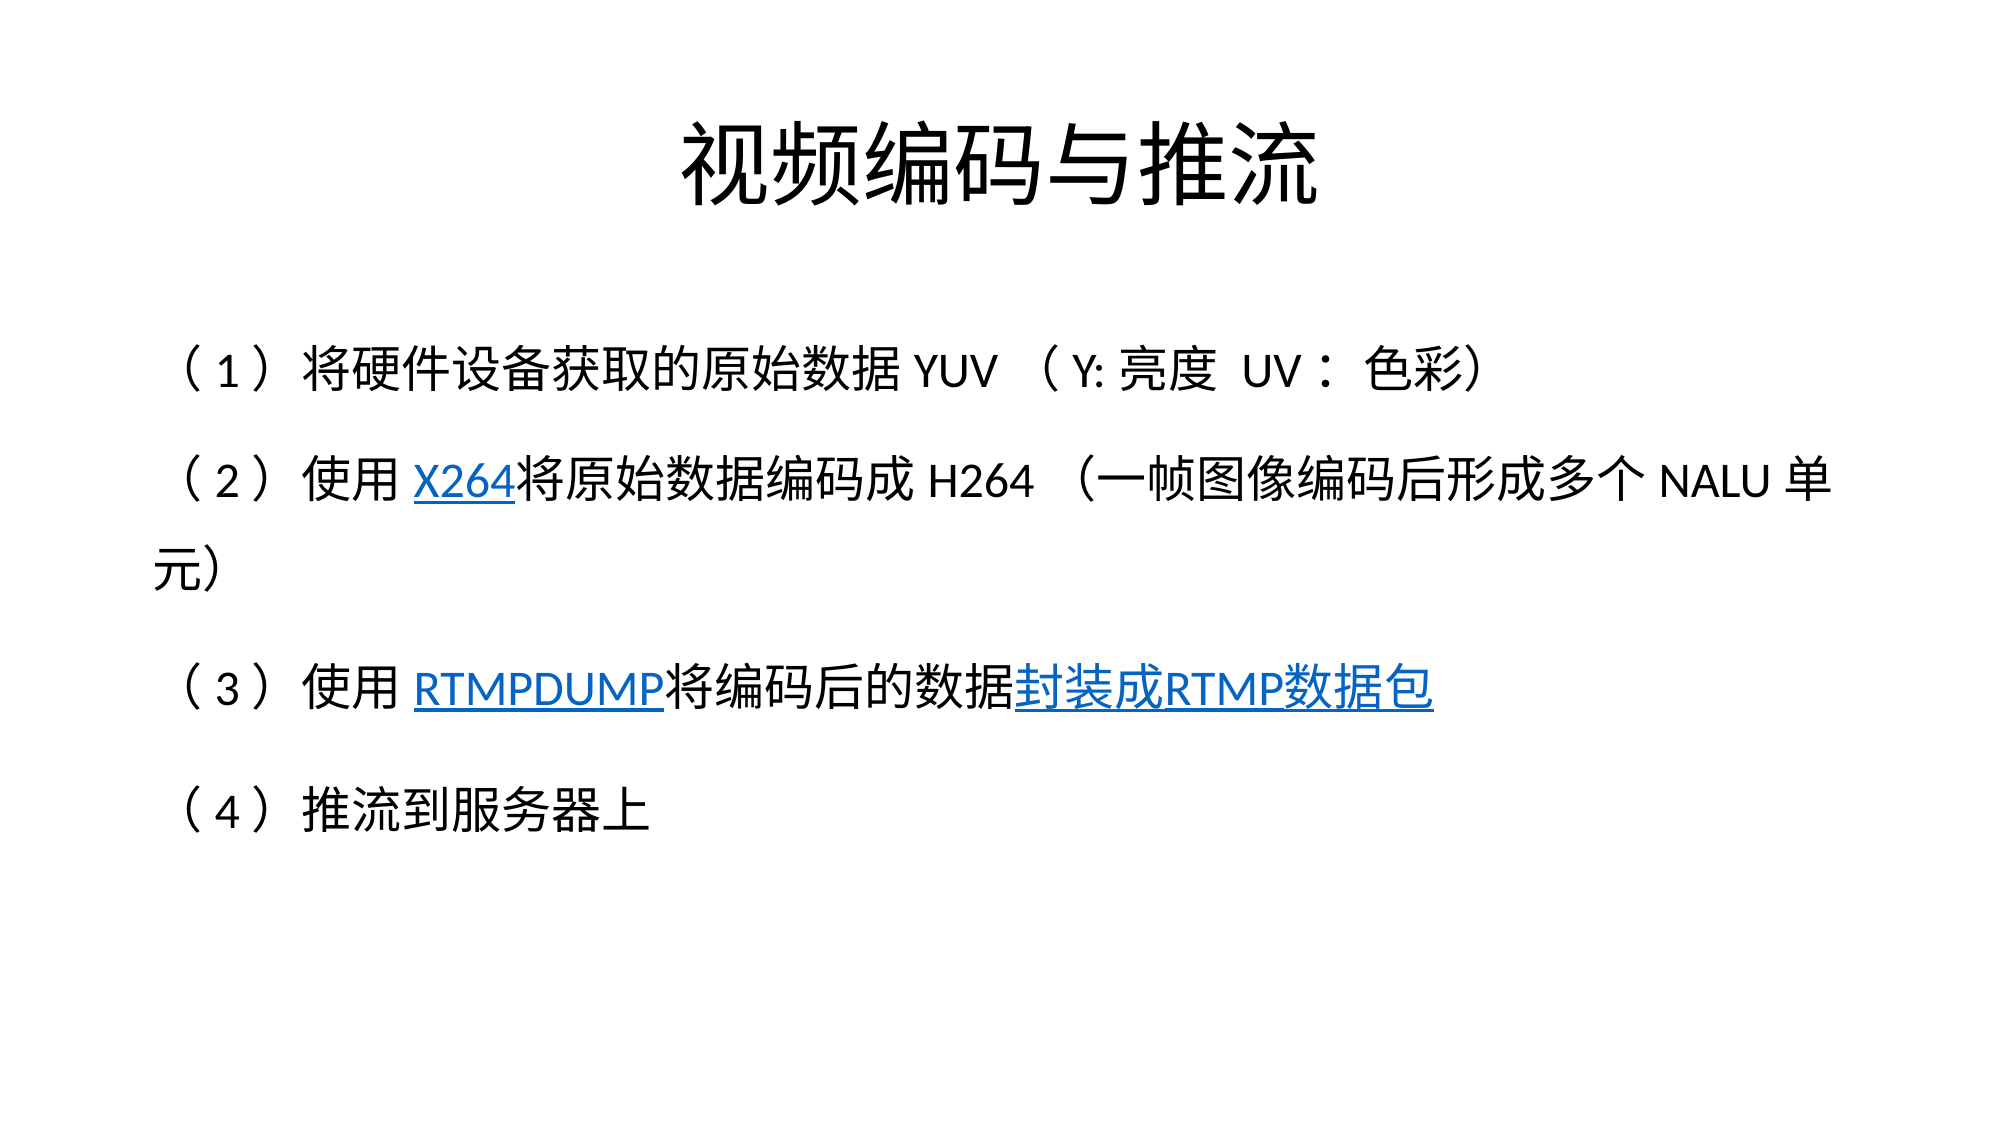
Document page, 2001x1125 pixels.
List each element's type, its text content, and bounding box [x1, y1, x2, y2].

list （1）将硬件设备获取的原始数据YUV（Y:亮度 UV：色彩） （2）使用X264将原始数据编码成H264（一帧图像编码后形成多个NALU单元） （3）使用RTMPDUMP将编码后的数据封装成RTMP数据包 （4）推流到服务器上 [137, 299, 1863, 1014]
title 视频编码与推流 [137, 59, 1863, 278]
